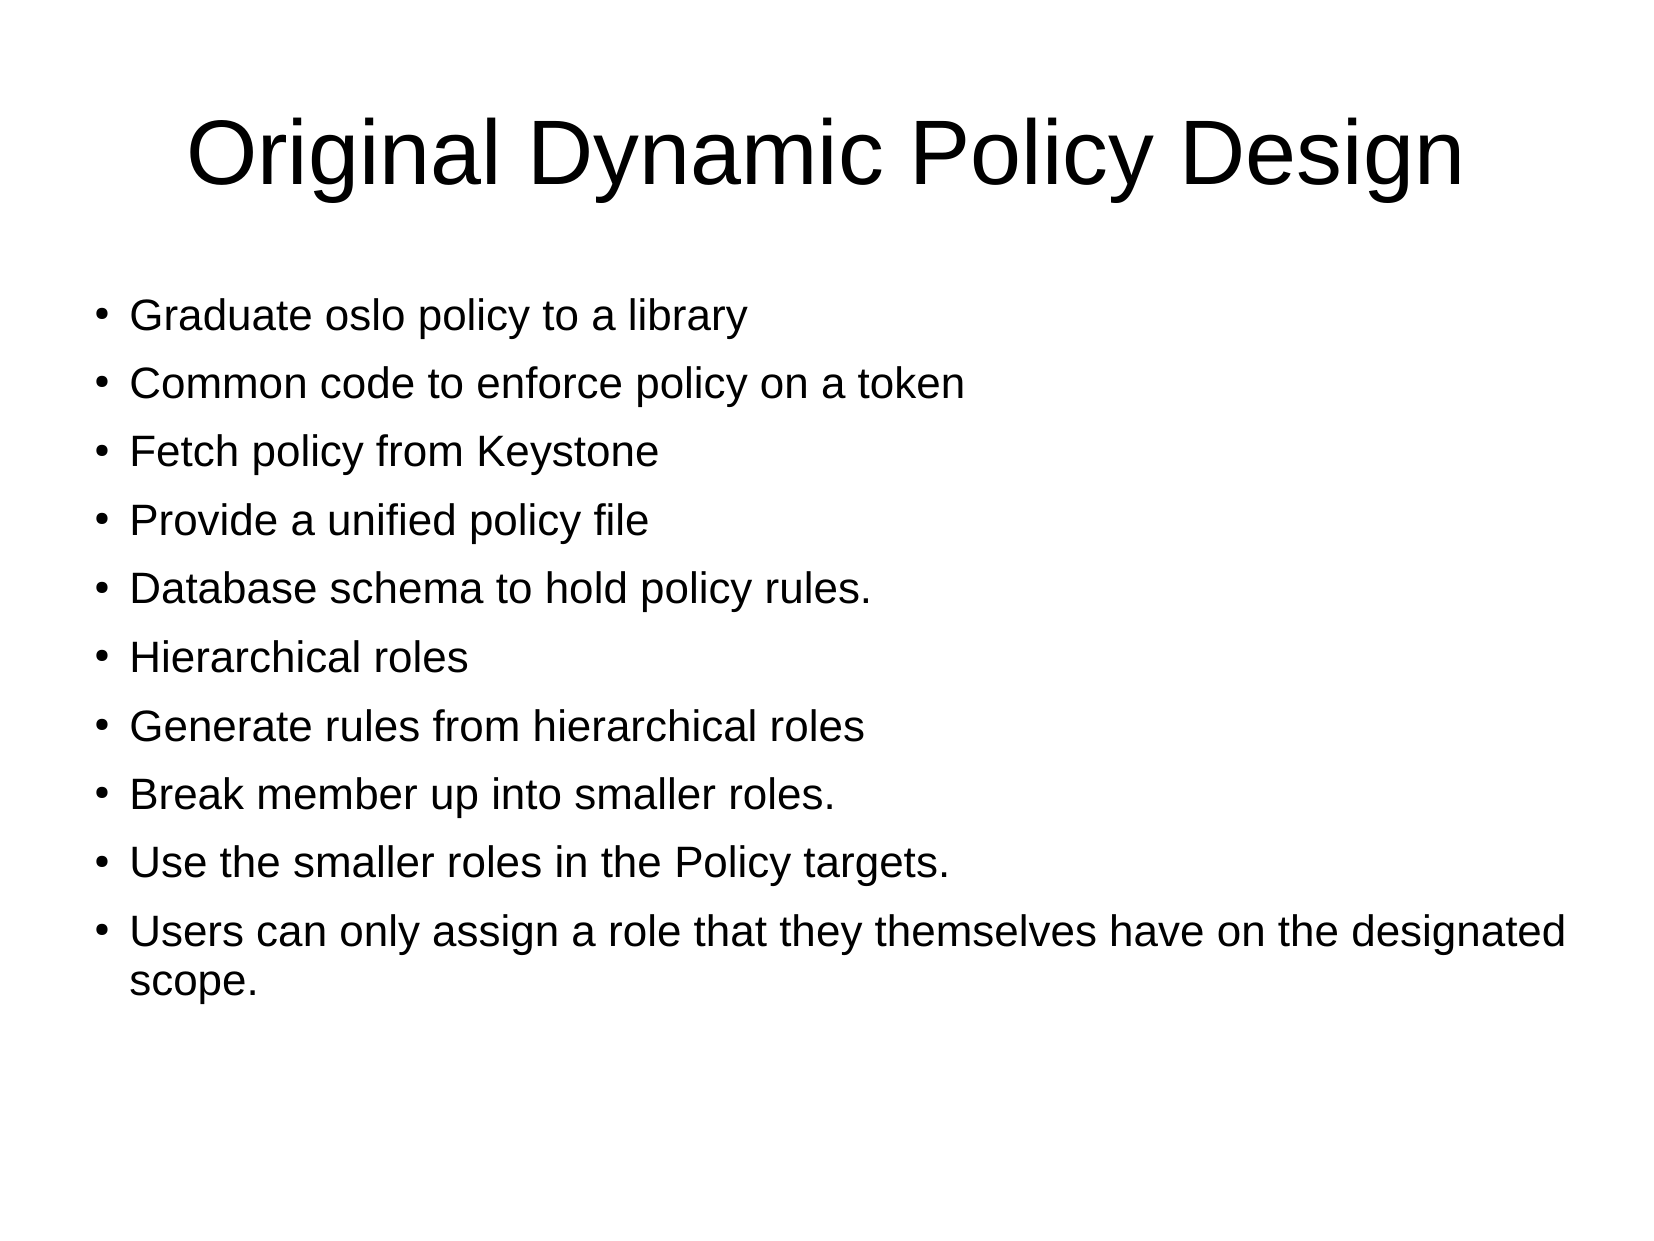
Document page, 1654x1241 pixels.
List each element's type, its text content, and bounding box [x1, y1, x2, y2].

title Original Dynamic Policy Design [82, 49, 1571, 257]
list Graduate oslo policy to a library Common code to enforce policy on a token Fetch policy from Keystone Provide a unified policy file Database schema to hold policy rules. Hierarchical roles Generate rules from hierarchical roles Break member up into smaller roles. Use the smaller roles in the Policy targets. Users can only assign a role that they themselves have on the designated scope. [82, 290, 1571, 1010]
